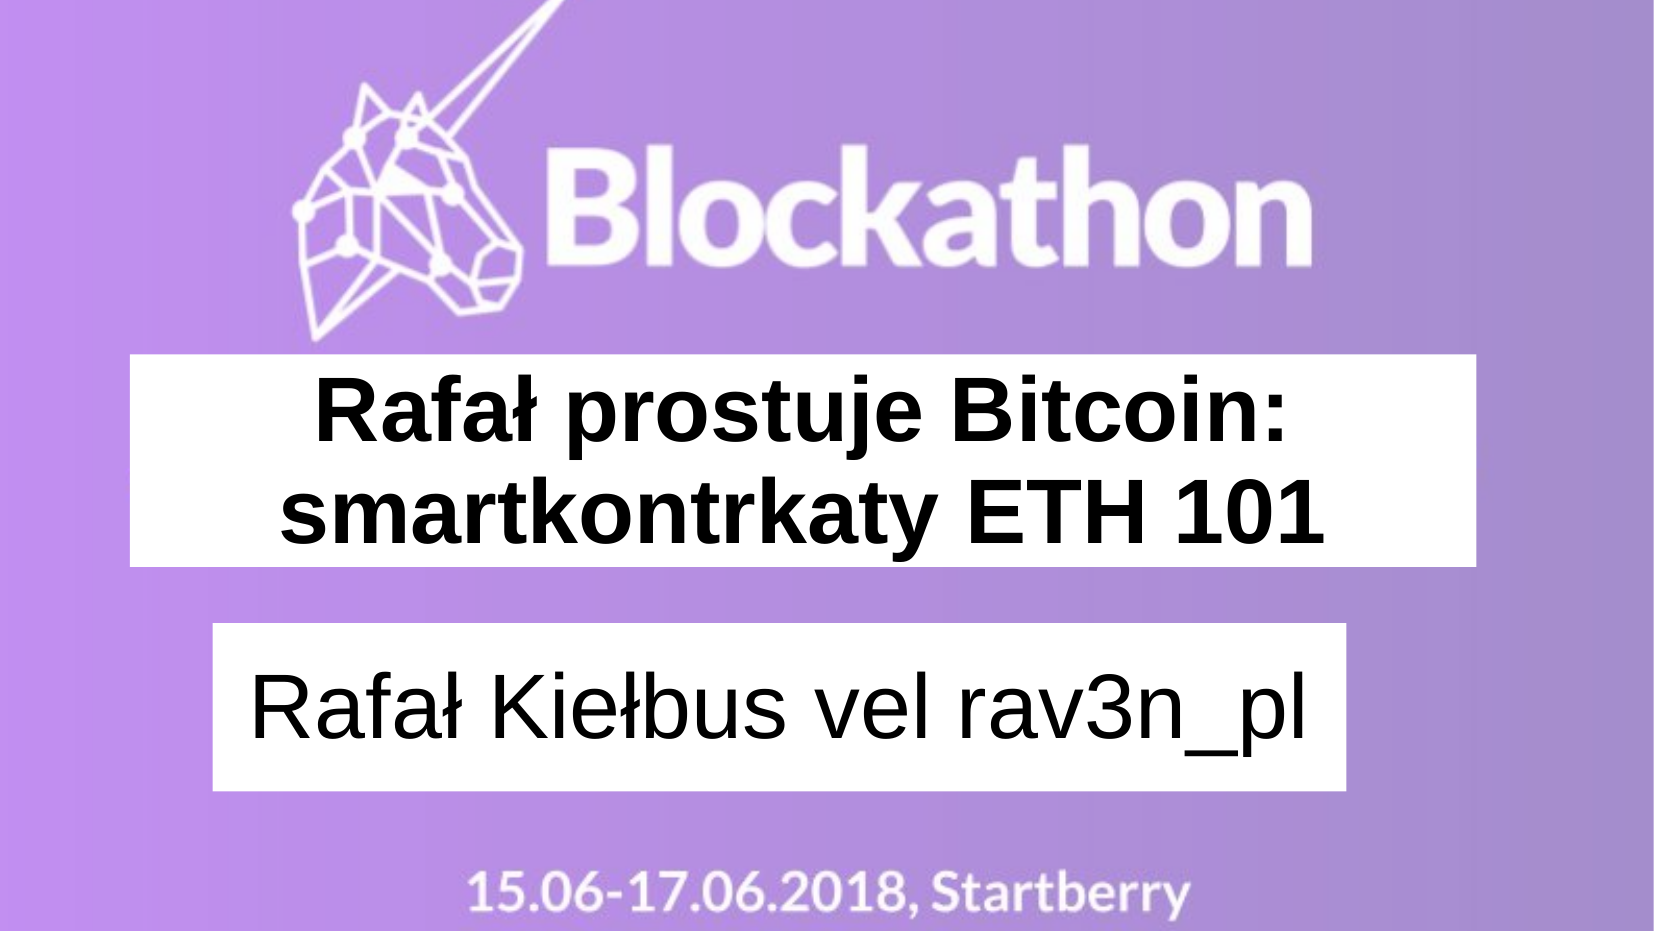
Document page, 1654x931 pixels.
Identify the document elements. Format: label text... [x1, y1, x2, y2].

title Rafał prostuje Bitcoin: smartkontrkaty ETH 101 [129, 354, 1477, 567]
subtitle Rafał Kiełbus vel rav3n_pl [212, 623, 1347, 792]
